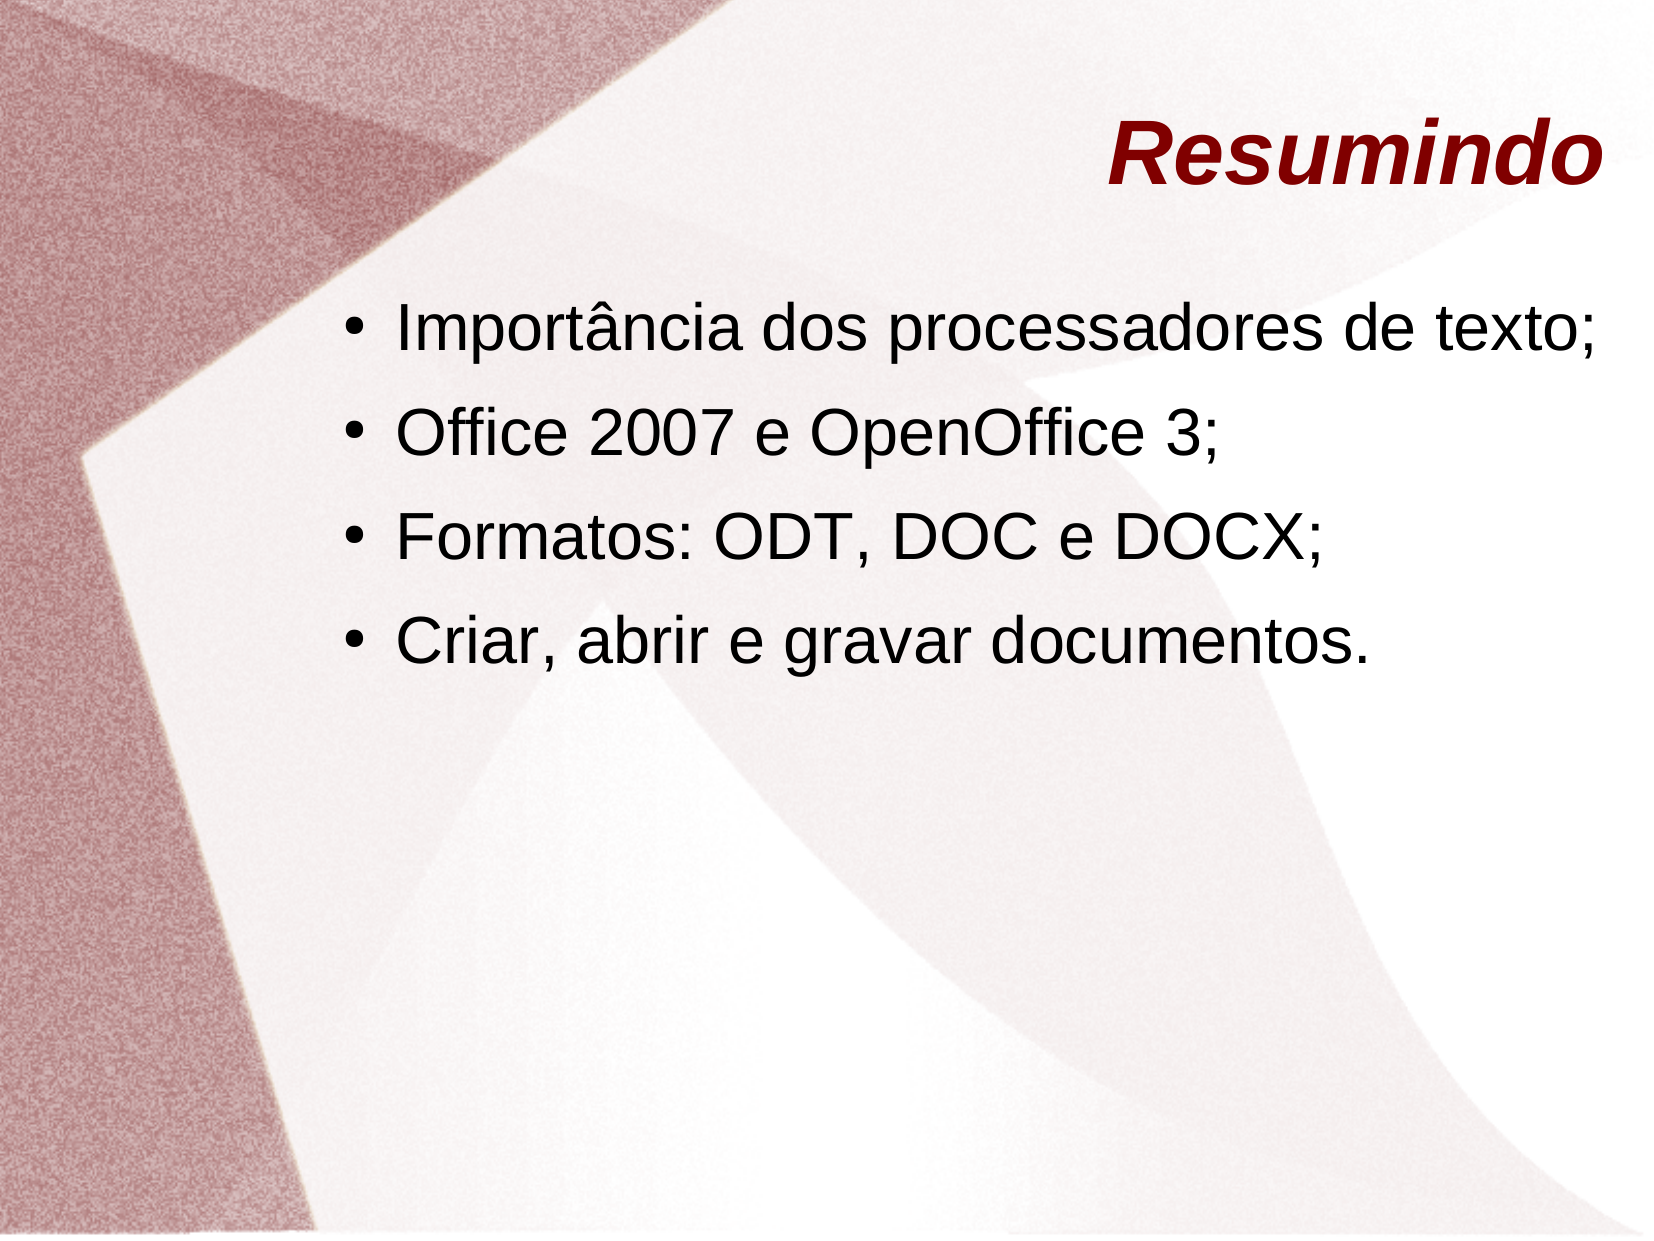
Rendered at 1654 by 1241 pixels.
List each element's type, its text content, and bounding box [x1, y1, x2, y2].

picture [0, 0, 1654, 1241]
title Resumindo [596, 56, 1607, 250]
list Importância dos processadores de texto; Office 2007 e OpenOffice 3; Formatos: ODT, DOC e DOCX; Criar, abrir e gravar documentos. [324, 290, 1601, 901]
